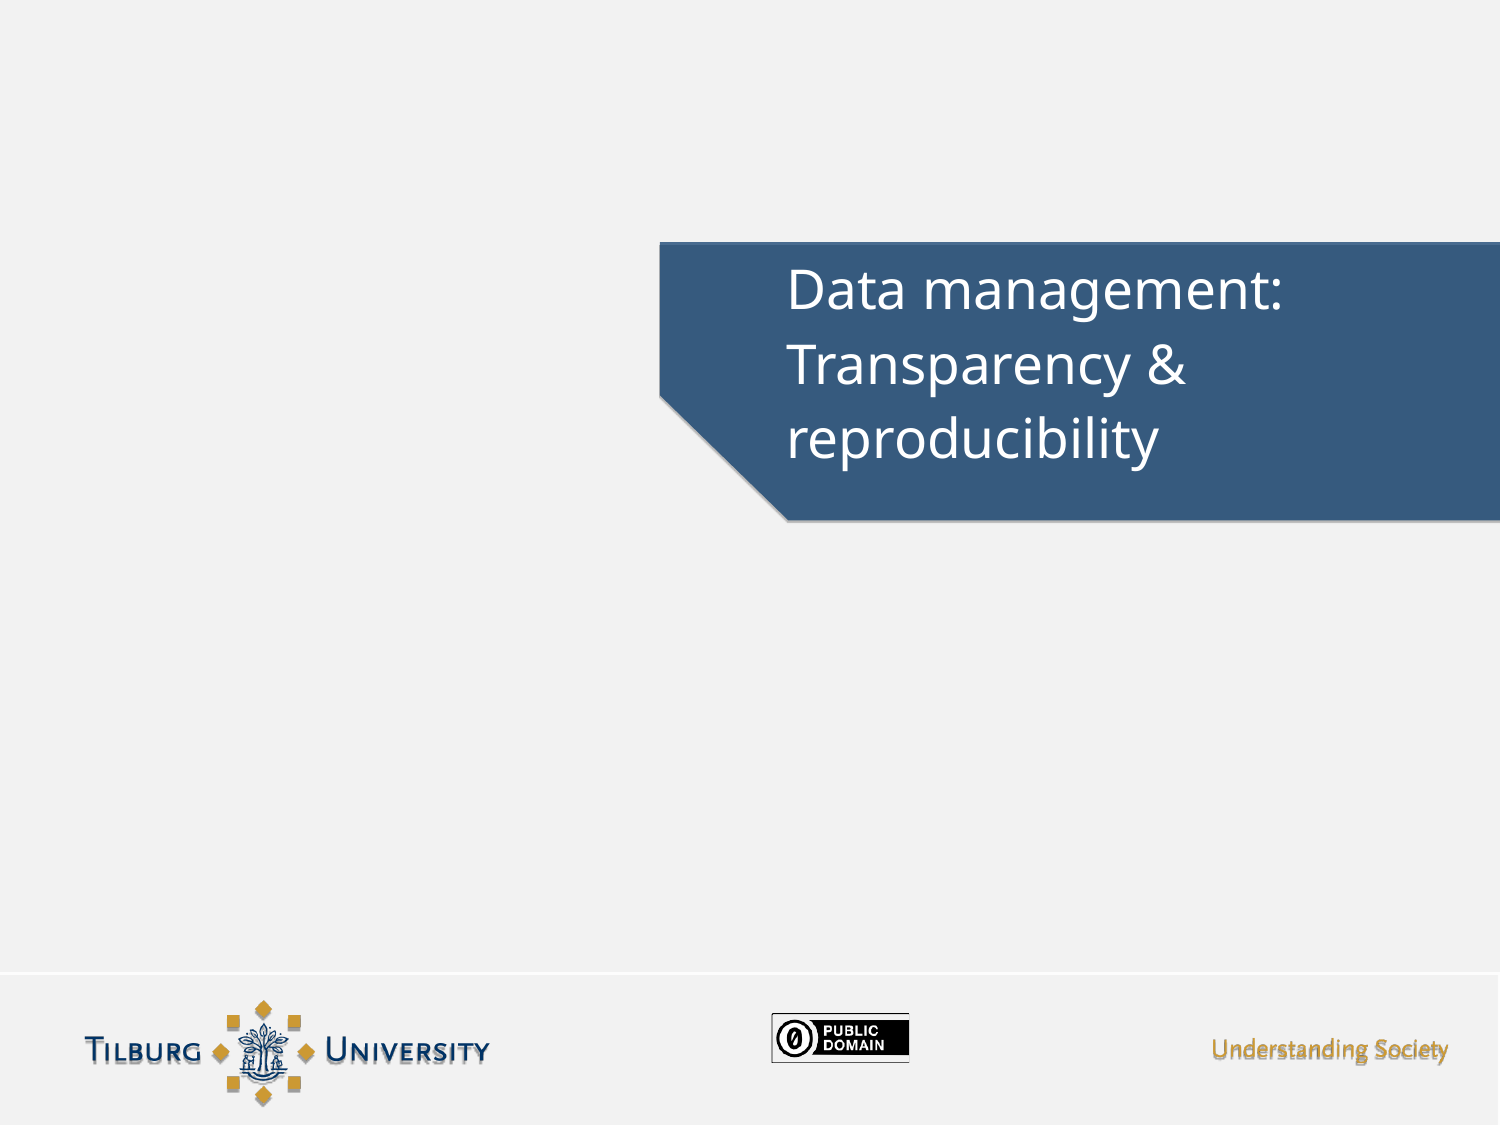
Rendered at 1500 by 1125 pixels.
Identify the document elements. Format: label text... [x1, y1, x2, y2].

title Data management: Transparency & reproducibility [771, 242, 1474, 484]
text_box [772, 1014, 909, 1062]
